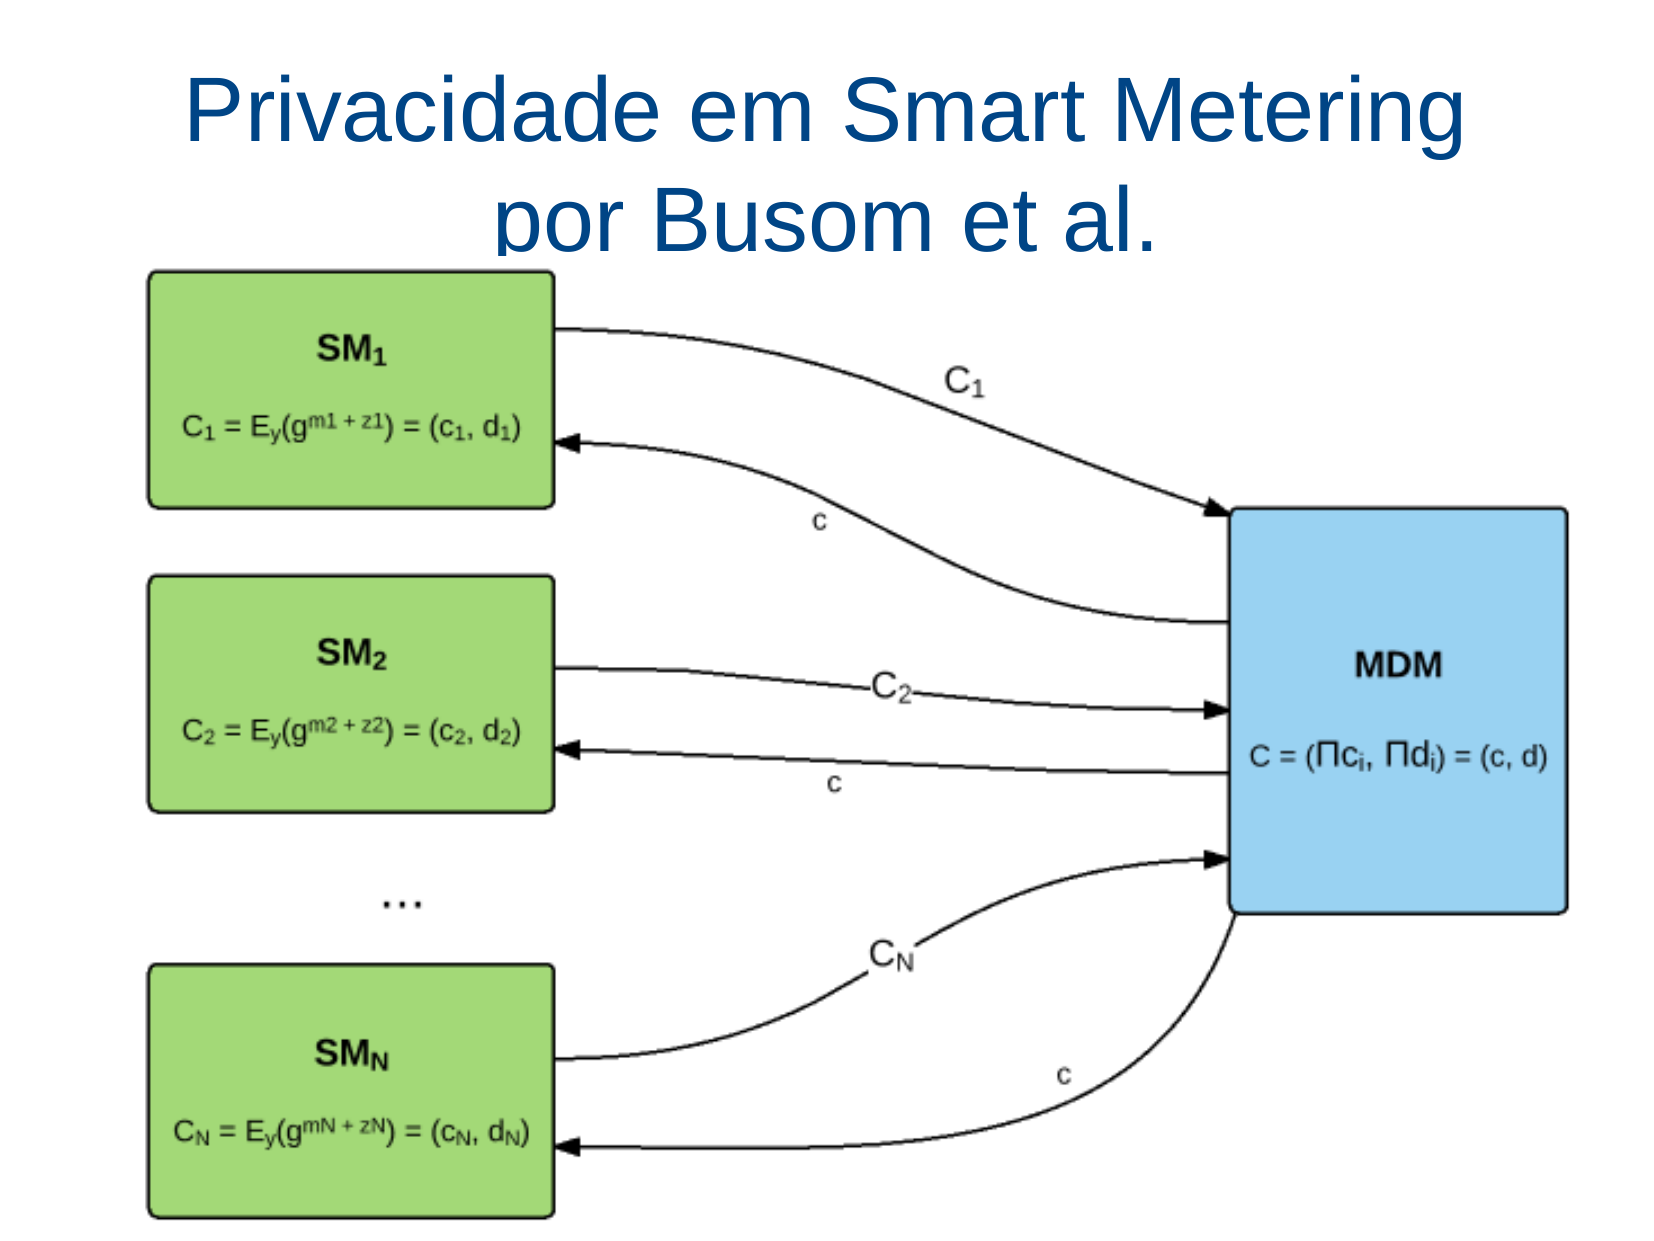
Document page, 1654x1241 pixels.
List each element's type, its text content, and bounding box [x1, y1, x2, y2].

title Privacidade em Smart Metering por Busom et al. [82, 49, 1571, 257]
picture [135, 256, 1576, 1227]
